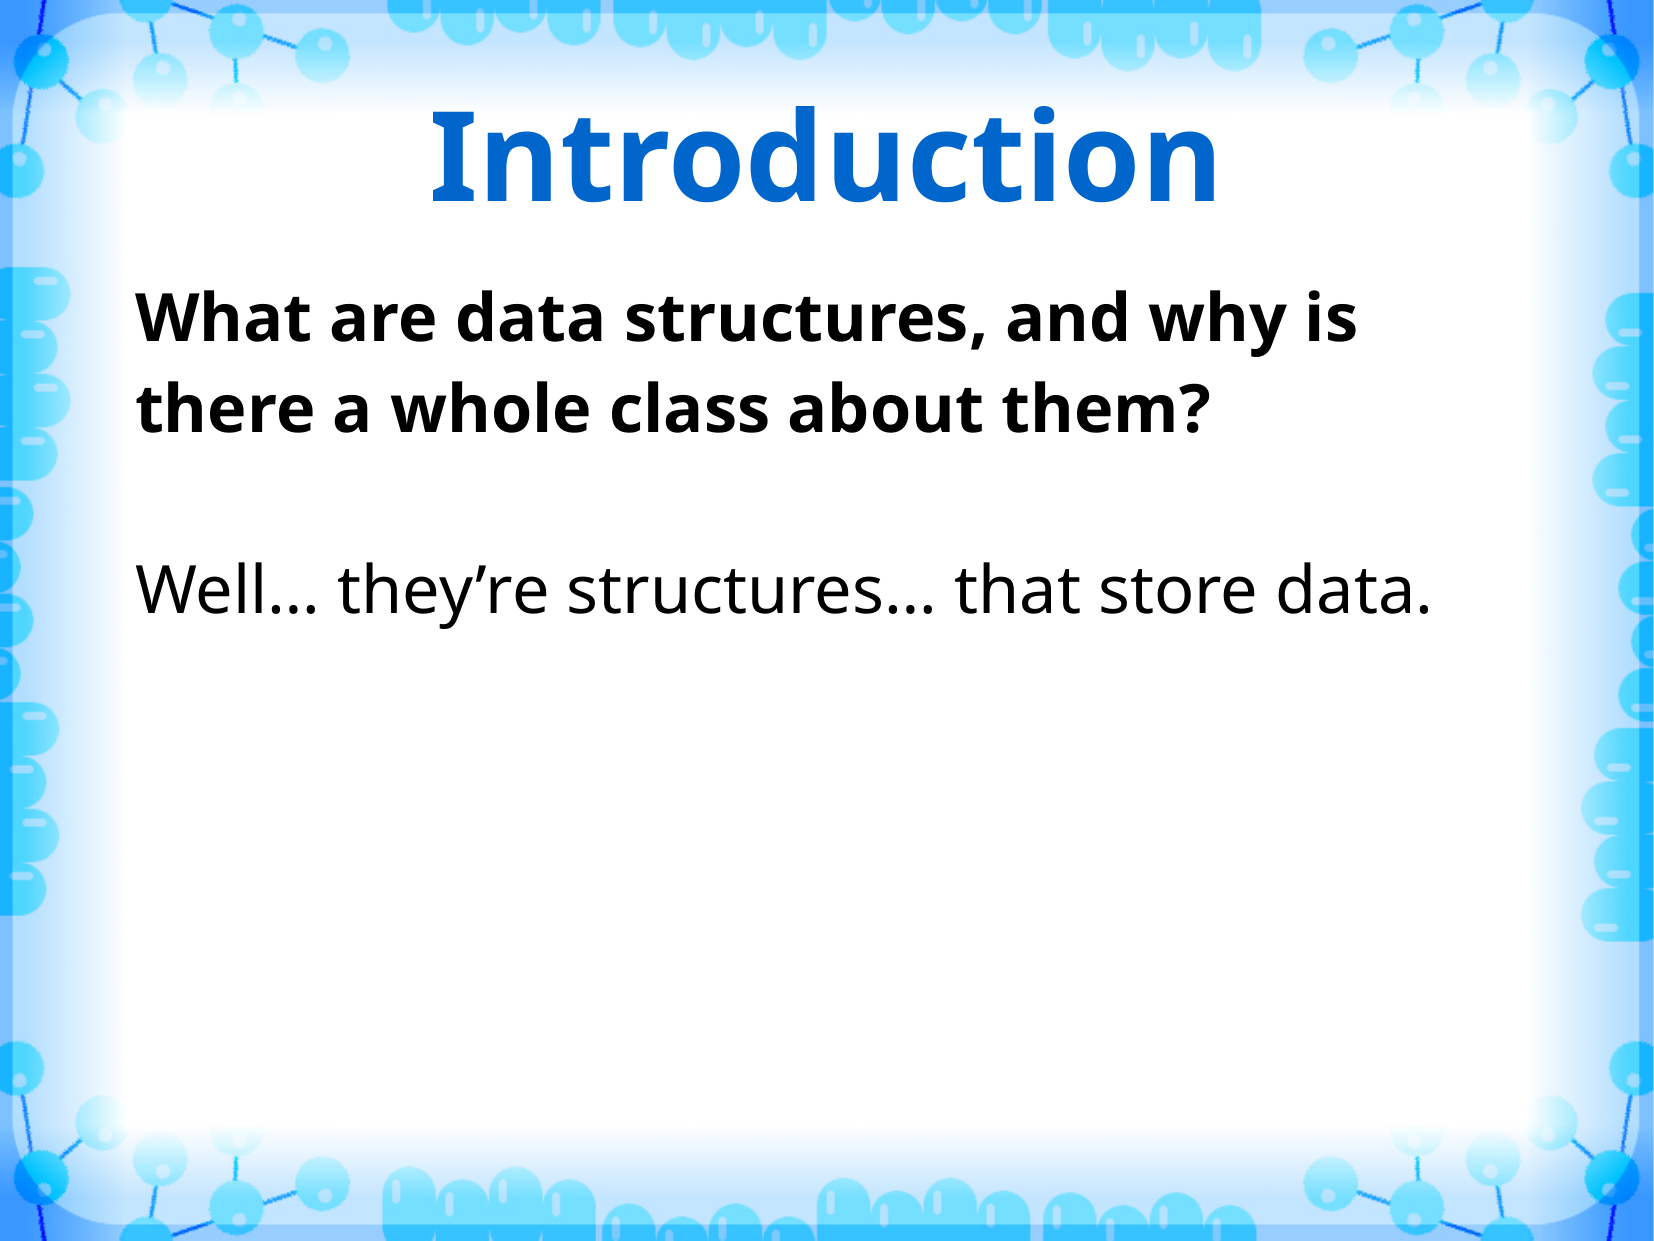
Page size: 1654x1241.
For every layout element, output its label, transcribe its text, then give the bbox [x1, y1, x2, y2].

picture [0, 0, 1654, 1241]
title Introduction [82, 49, 1571, 257]
text_box What are data structures, and why is there a whole class about them? Well… they’re structures… that store data. [135, 270, 1531, 1066]
